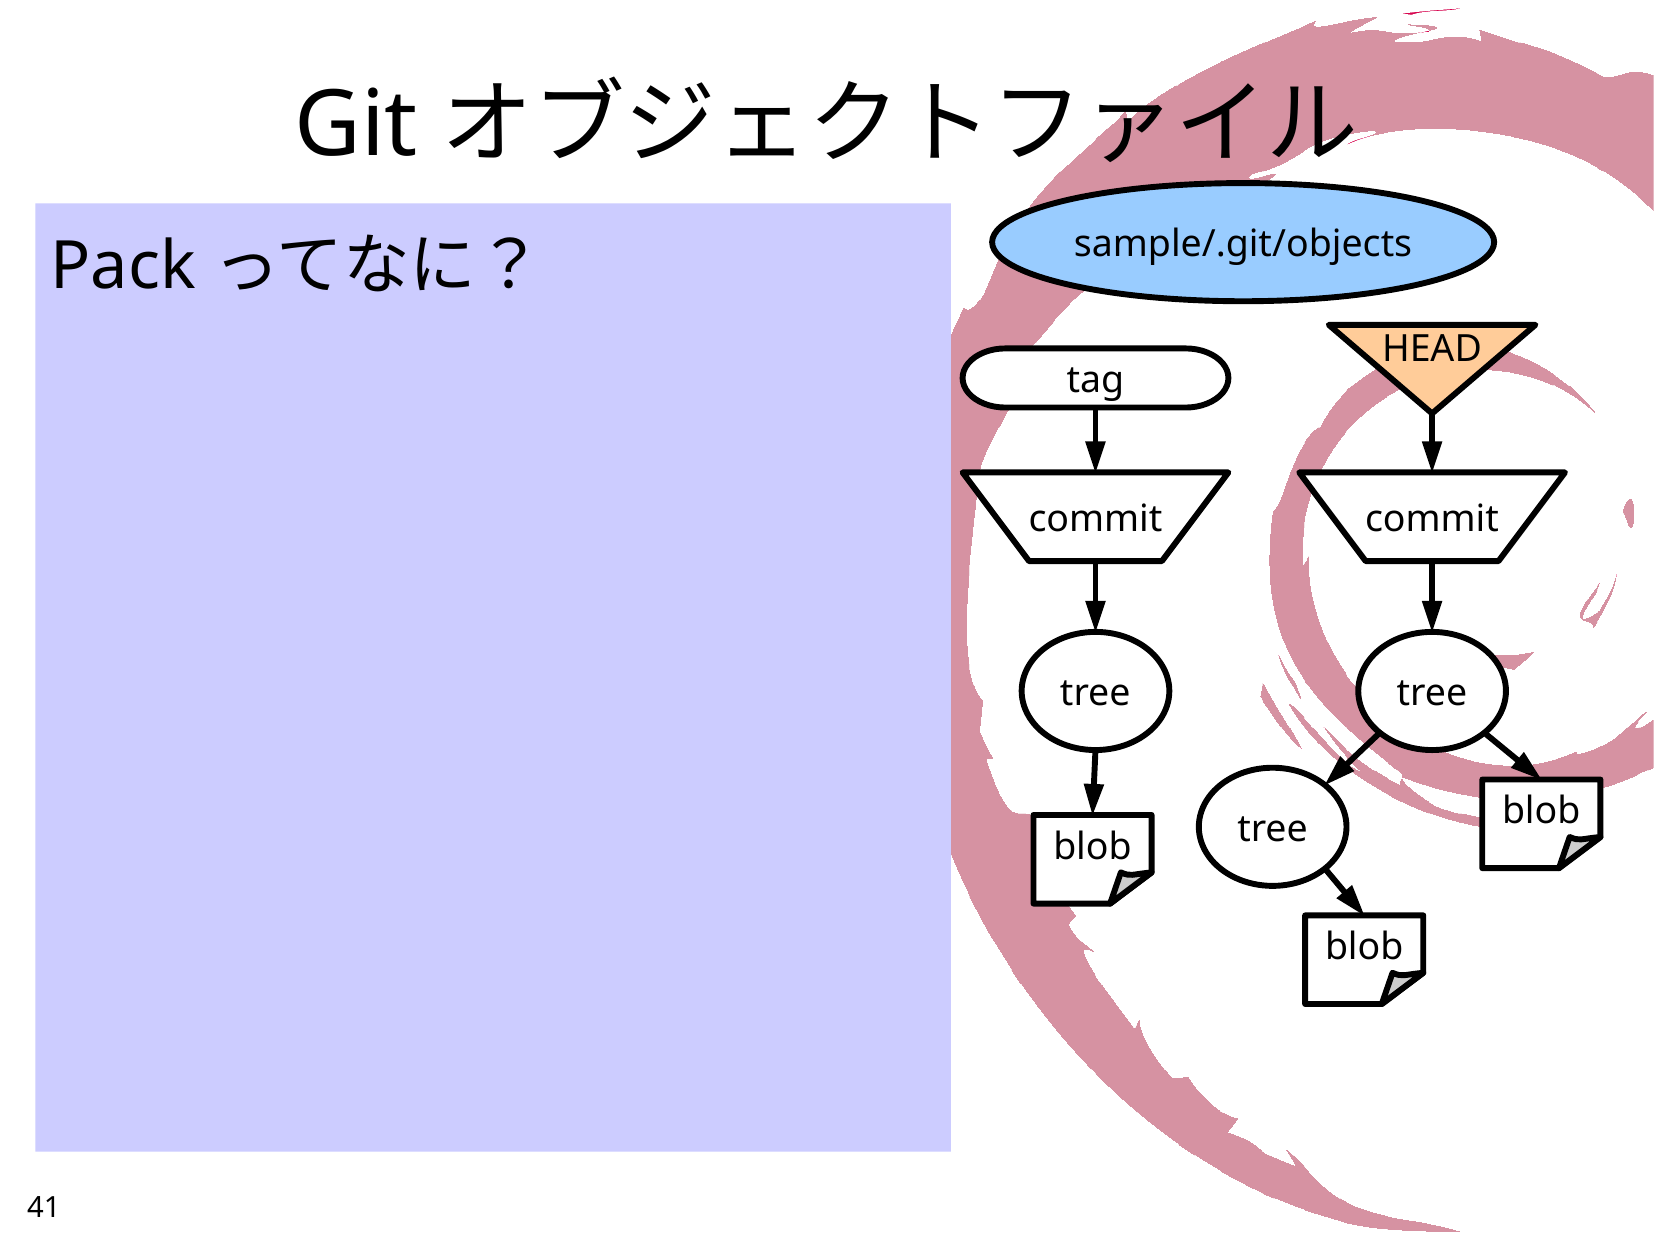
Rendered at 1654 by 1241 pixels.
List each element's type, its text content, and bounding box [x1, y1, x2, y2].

text_box tree [1358, 631, 1506, 751]
text_box blob [1305, 915, 1424, 1004]
picture [886, 0, 1654, 1241]
text_box tree [1021, 631, 1170, 751]
text_box Pack ってなに？ [35, 203, 951, 1152]
title Git オブジェクトファイル [276, 49, 1378, 257]
text_box HEAD [1328, 324, 1536, 413]
text_box tree [1198, 767, 1347, 886]
text_box commit [1299, 472, 1566, 562]
text_box sample/.git/objects [992, 183, 1495, 302]
text_box blob [1033, 814, 1152, 904]
text_box tag [962, 348, 1229, 408]
text_box commit [962, 472, 1229, 562]
text_box blob [1482, 779, 1601, 869]
